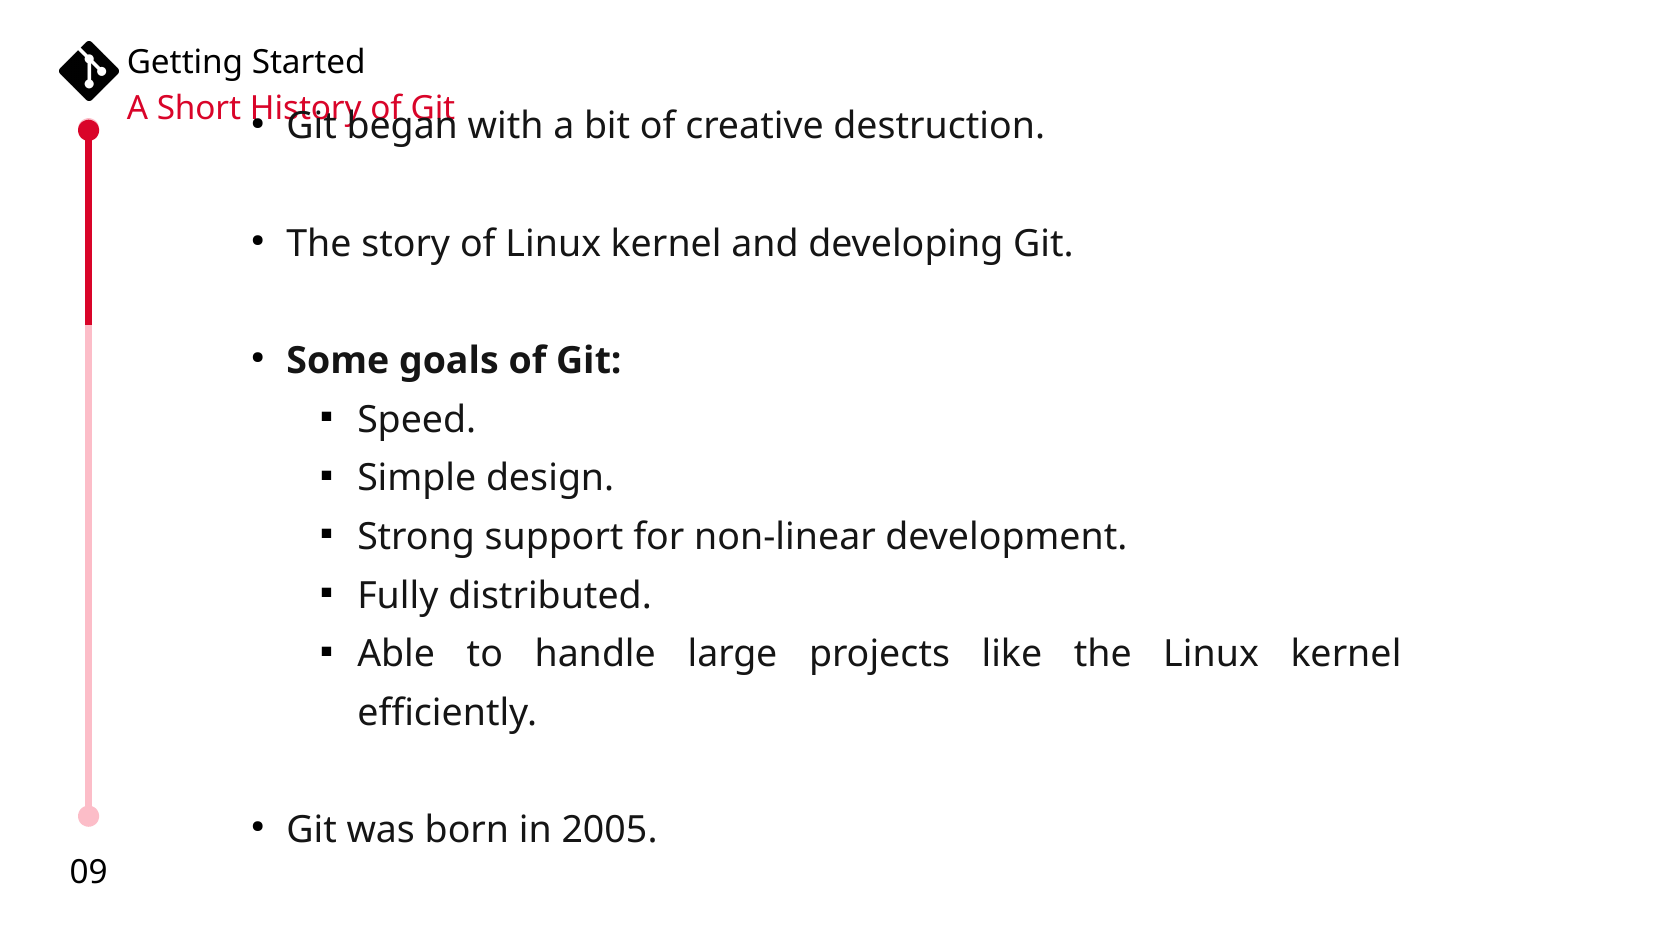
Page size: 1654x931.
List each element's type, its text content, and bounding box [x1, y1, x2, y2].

text_box 09 [47, 840, 130, 889]
text_box Git began with a bit of creative destruction. The story of Linux kernel and developing Git. Some goals of Git: Speed. Simple design. Strong support for non-linear development. Fully distributed. Able to handle large projects like the Linux kernel efficiently. Git was born in 2005. [236, 175, 1418, 770]
picture [59, 41, 119, 101]
text_box Getting Started A Short History of Git [112, 31, 1506, 113]
